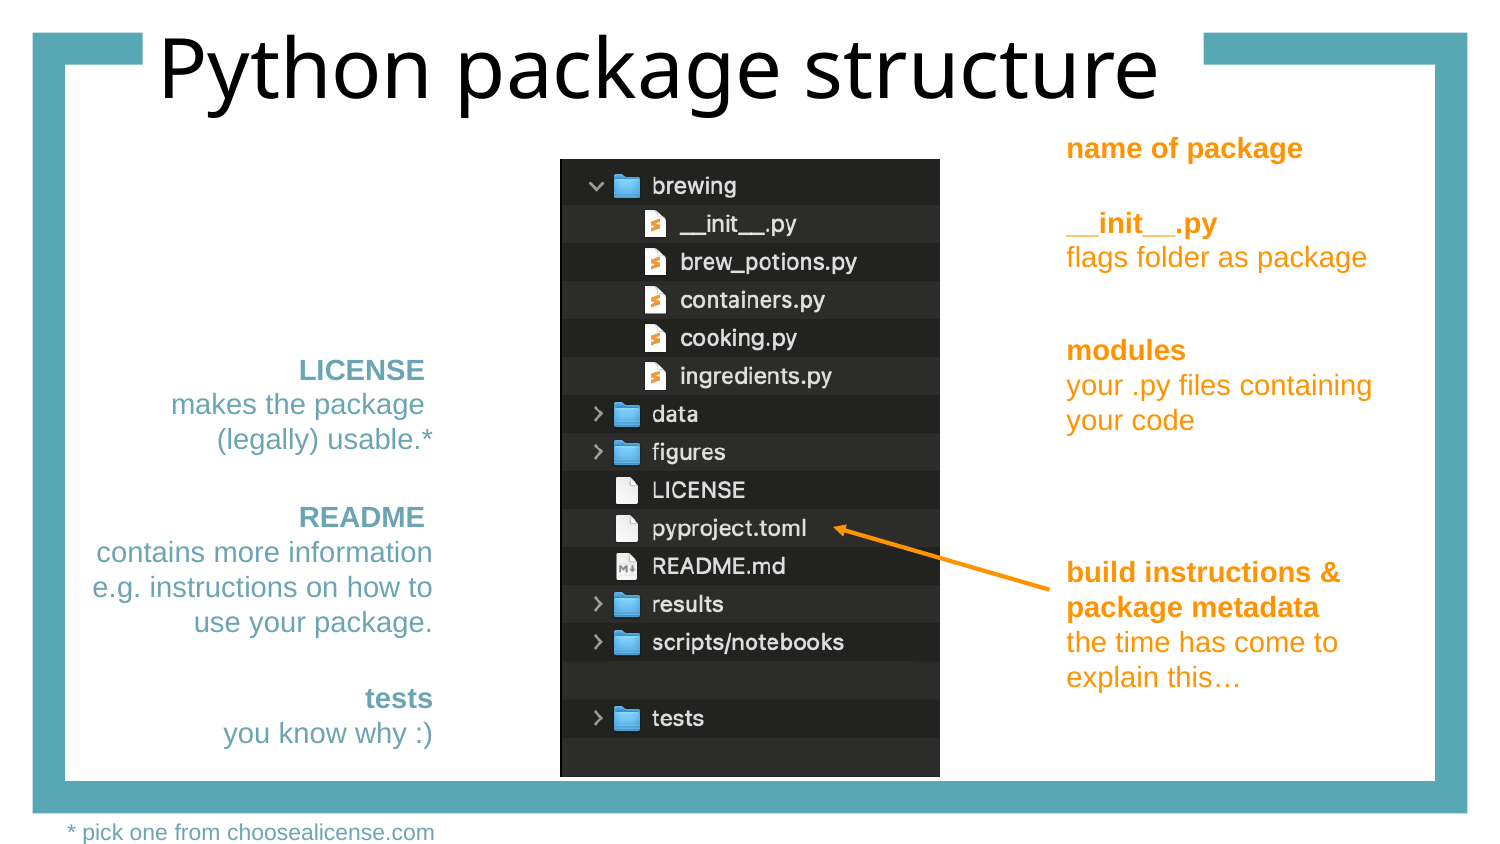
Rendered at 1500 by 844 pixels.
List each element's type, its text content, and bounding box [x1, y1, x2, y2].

title Python package structure [142, 0, 1204, 150]
text_box __init__.py flags folder as package [1058, 196, 1439, 282]
picture [560, 159, 940, 777]
text_box README contains more information e.g. instructions on how to use your package. [61, 491, 441, 646]
text_box modules your .py files containing your code [1058, 323, 1439, 444]
text_box build instructions & package metadata the time has come to explain this… [1058, 545, 1439, 701]
text_box * pick one from choosealicense.com [59, 809, 443, 844]
text_box tests you know why :) [61, 672, 441, 757]
text_box LICENSE makes the package (legally) usable.* [61, 343, 441, 464]
text_box name of package [1058, 122, 1439, 173]
